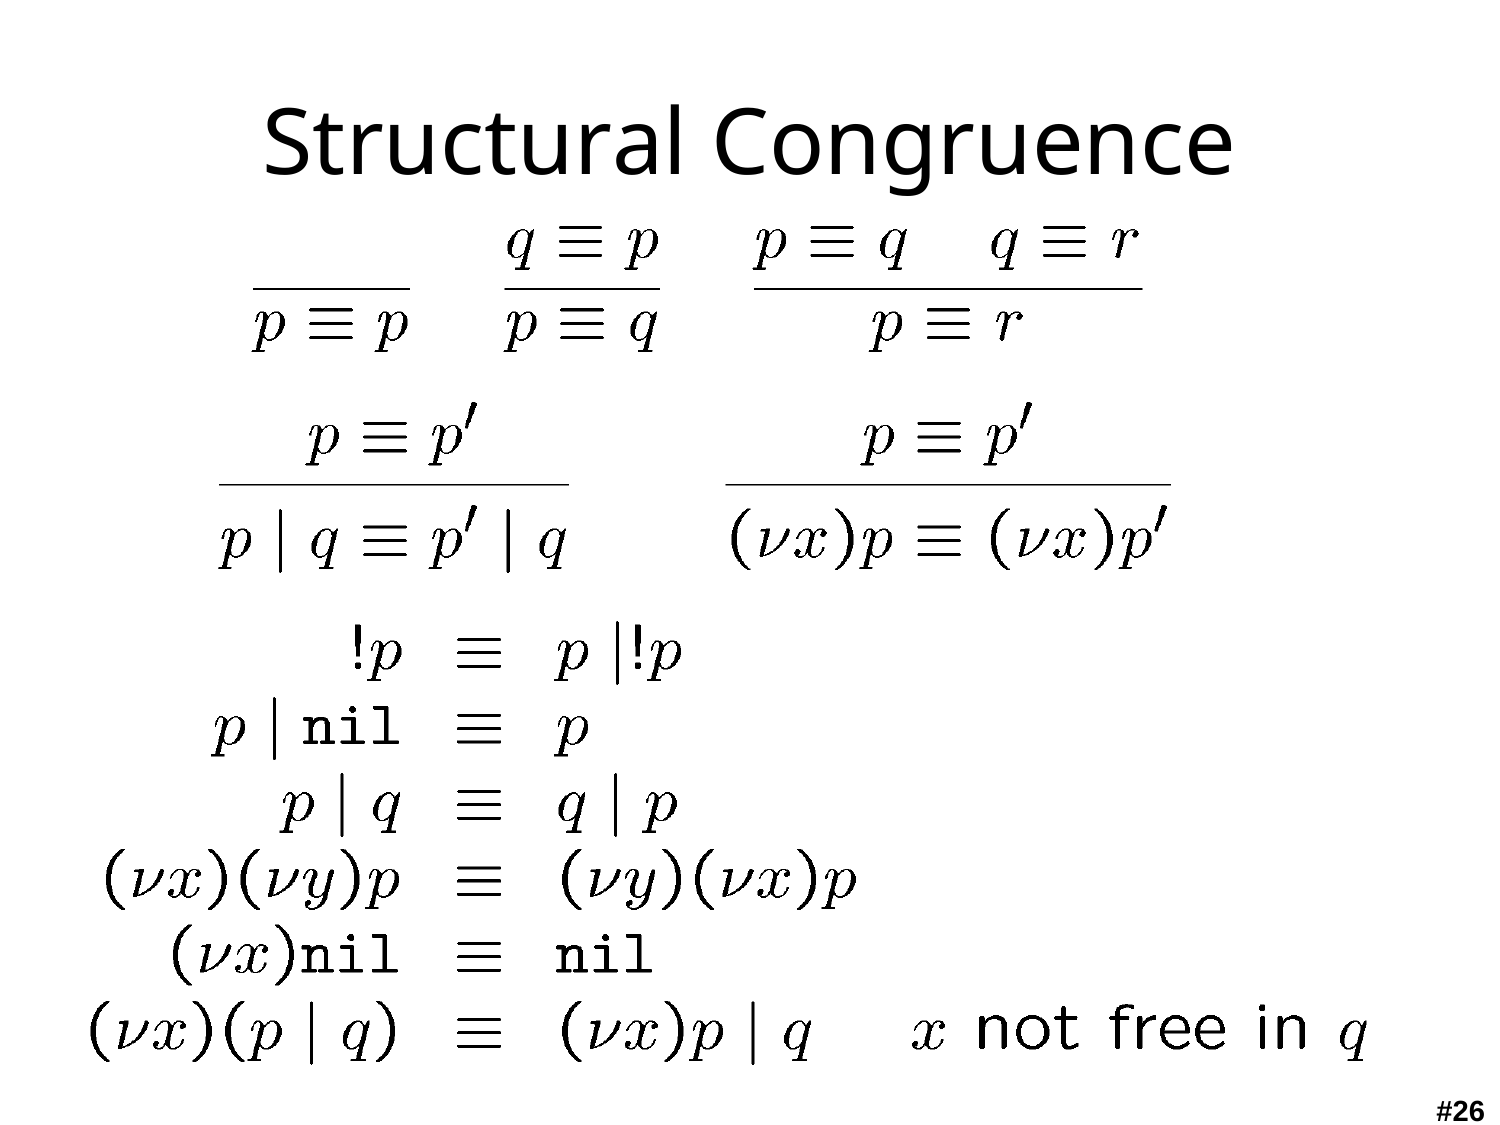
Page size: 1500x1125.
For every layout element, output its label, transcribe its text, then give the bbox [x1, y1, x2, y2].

title Structural Congruence [24, 45, 1476, 233]
picture [215, 399, 1171, 575]
picture [87, 621, 1367, 1066]
picture [250, 224, 1143, 355]
